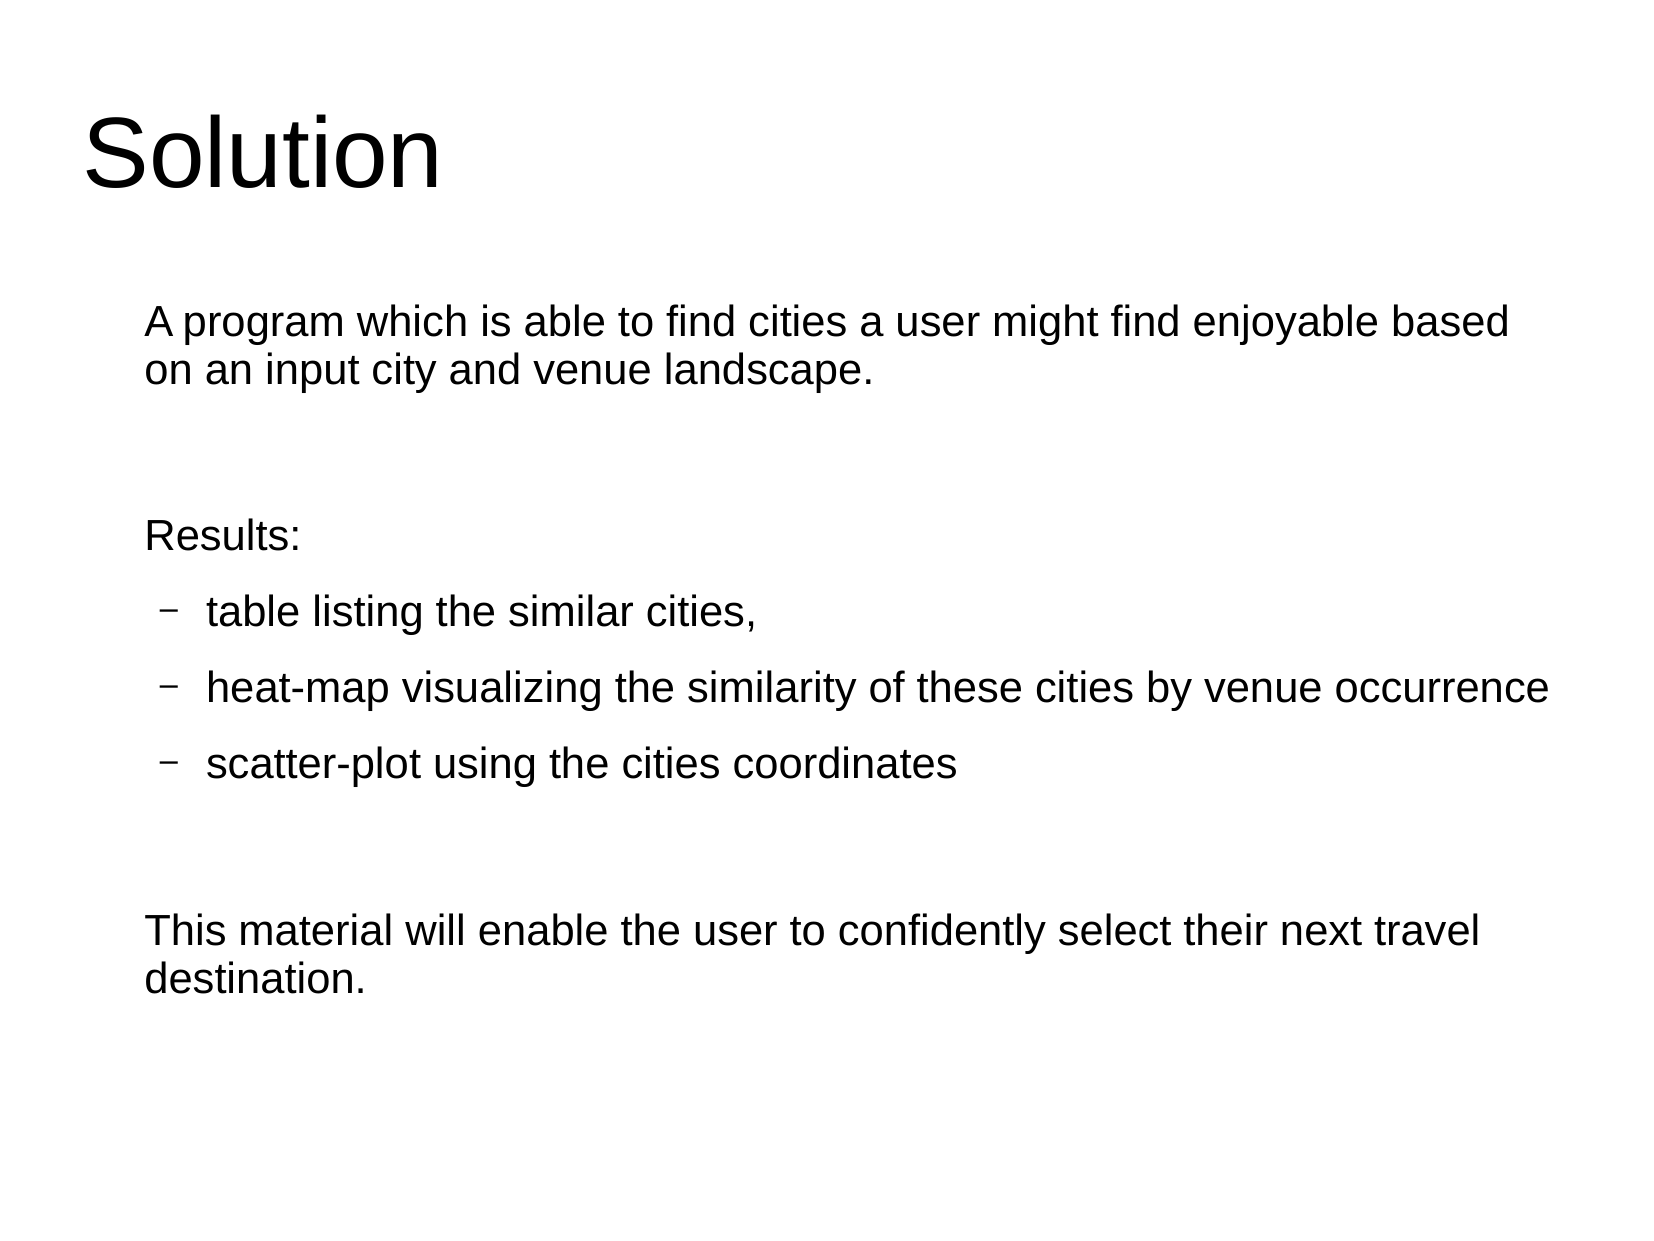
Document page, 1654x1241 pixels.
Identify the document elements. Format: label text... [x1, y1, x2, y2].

title Solution [82, 49, 1571, 257]
list A program which is able to find cities a user might find enjoyable based on an input city and venue landscape. Results: table listing the similar cities, heat-map visualizing the similarity of these cities by venue occurrence scatter-plot using the cities coordinates This material will enable the user to confidently select their next travel destination. [82, 290, 1571, 1010]
